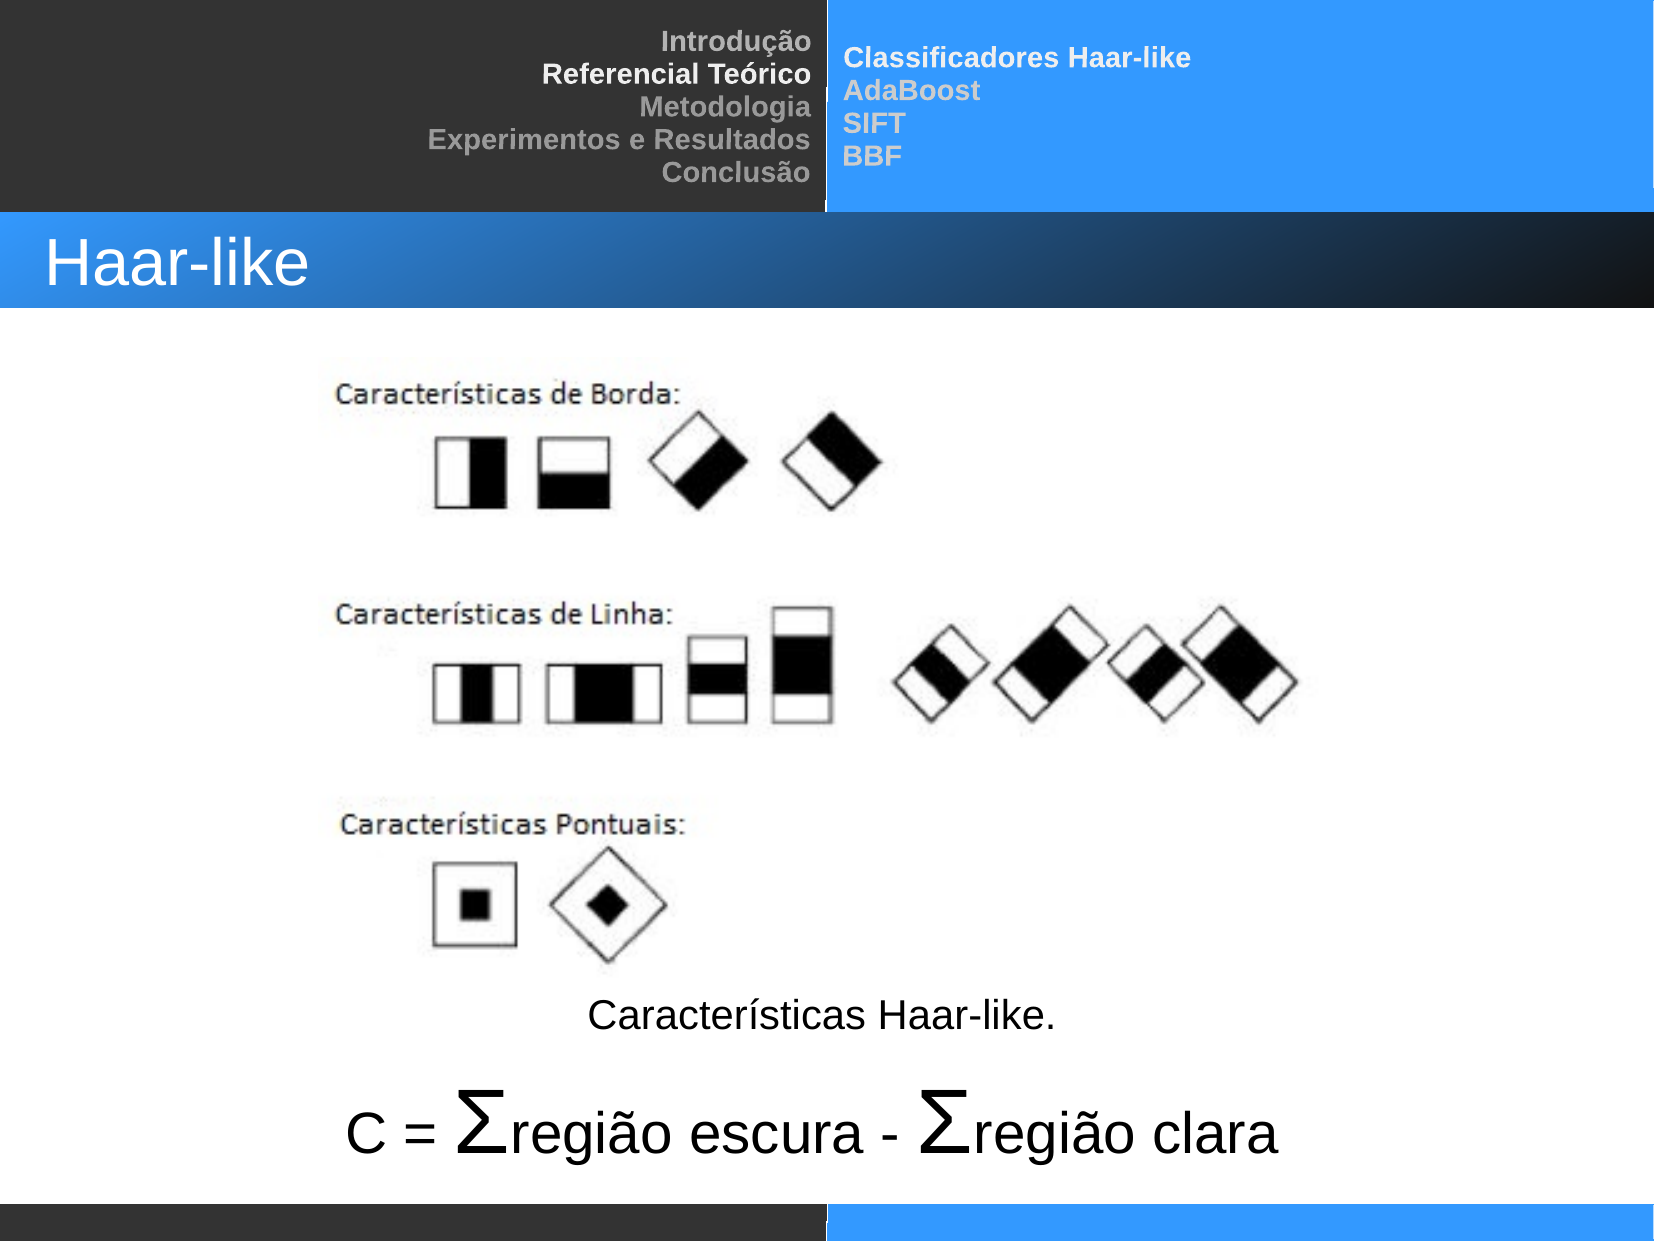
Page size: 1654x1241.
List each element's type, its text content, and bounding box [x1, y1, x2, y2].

text_box [827, 1204, 1654, 1241]
text_box Classificadores Haar-like AdaBoost SIFT BBF [827, 0, 1654, 212]
text_box [0, 1204, 827, 1241]
text_box C = Ʃregião escura - Ʃregião clara [330, 1062, 1312, 1182]
text_box Introdução Referencial Teórico Metodologia Experimentos e Resultados Conclusão [0, 0, 827, 212]
text_box Haar-like [0, 212, 1654, 308]
text_box Características Haar-like. [572, 984, 1081, 1046]
picture [318, 357, 1336, 985]
